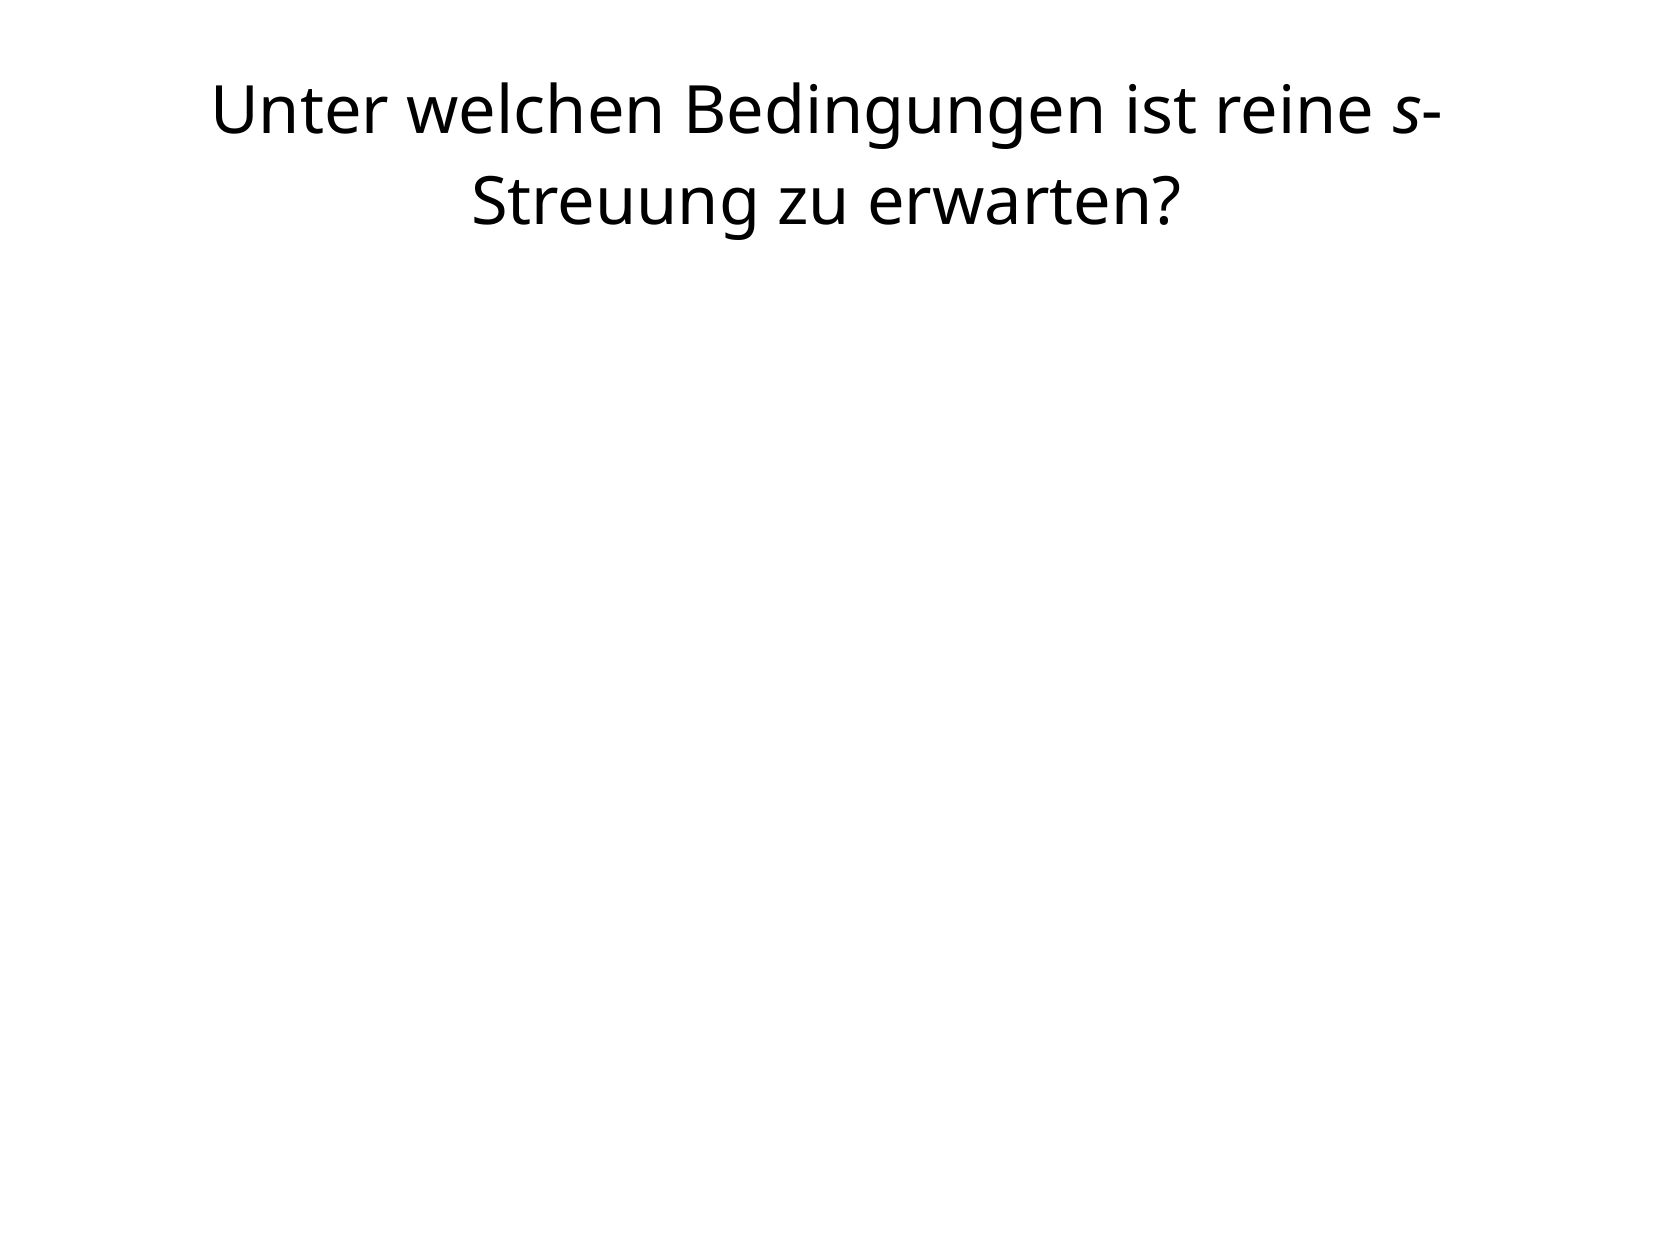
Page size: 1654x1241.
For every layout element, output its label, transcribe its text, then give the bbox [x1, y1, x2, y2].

title Unter welchen Bedingungen ist reine s-Streuung zu erwarten? [82, 49, 1571, 257]
